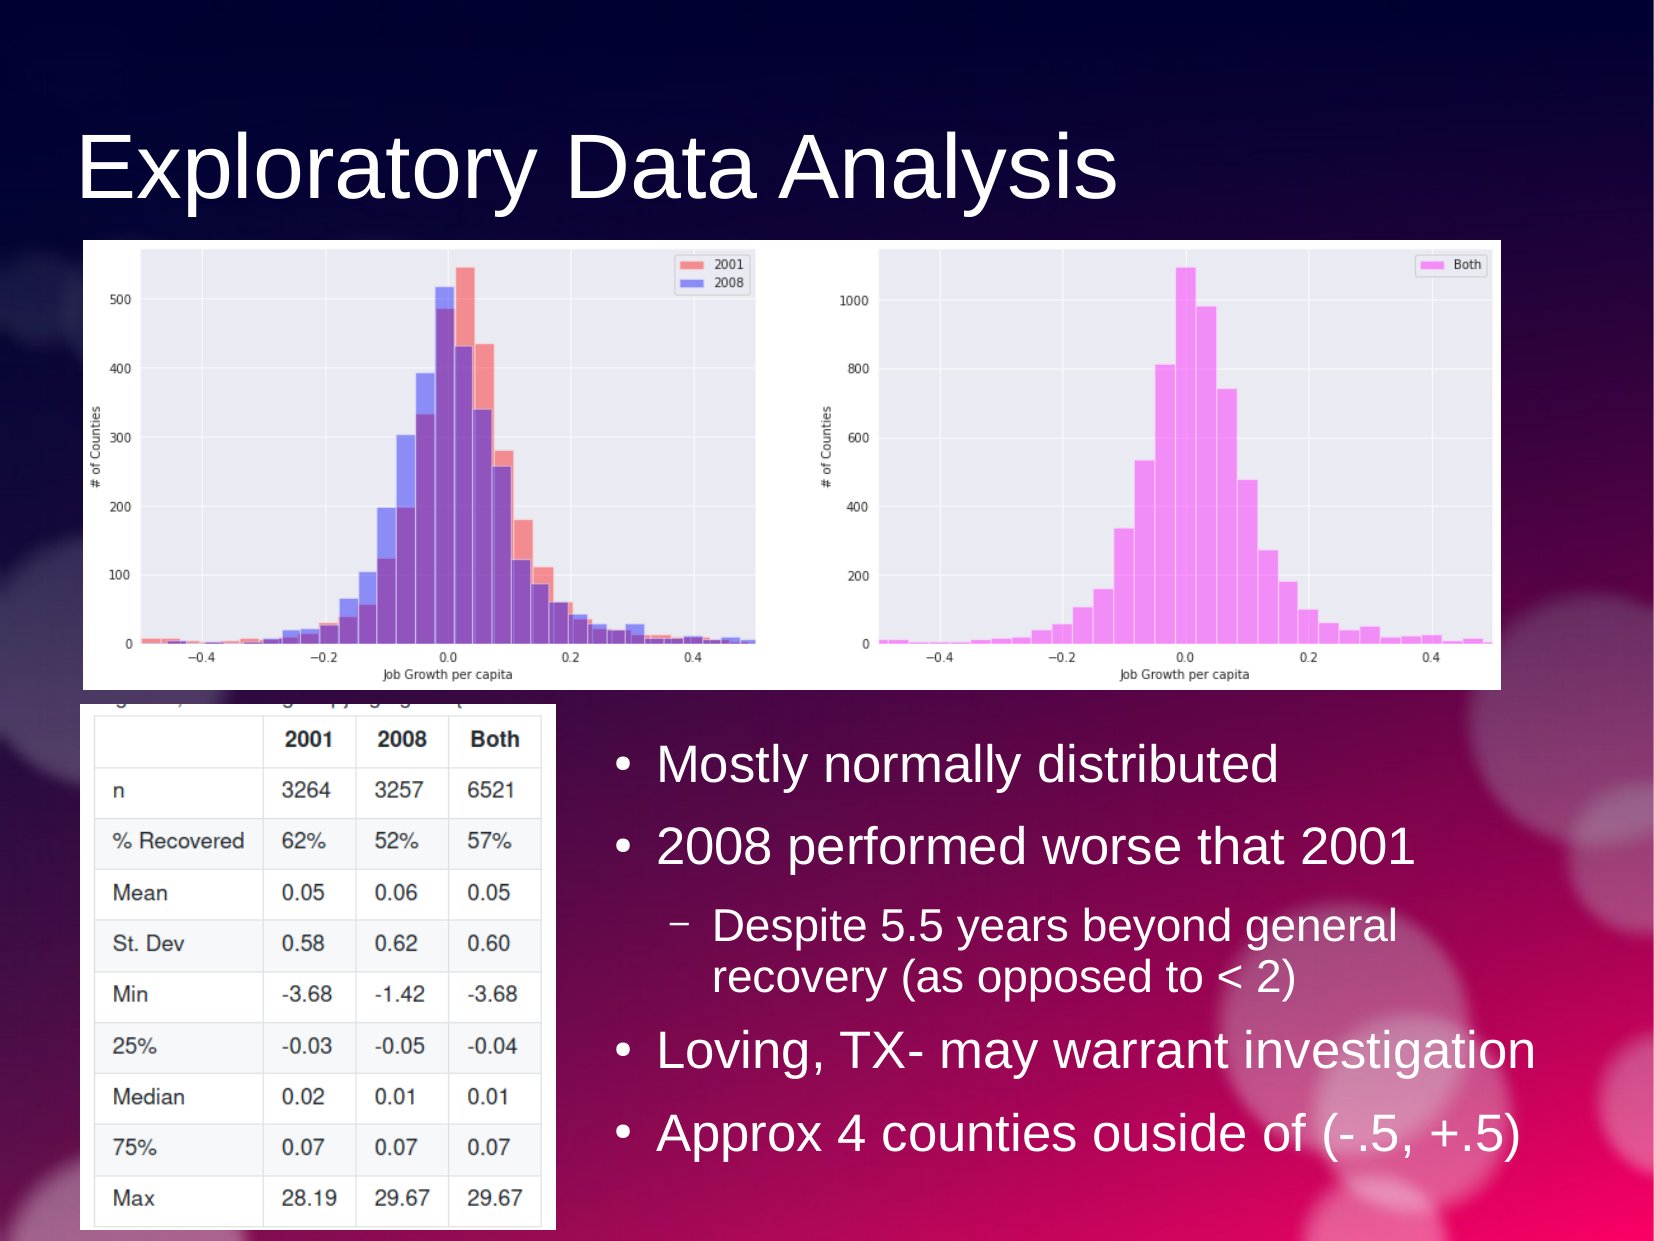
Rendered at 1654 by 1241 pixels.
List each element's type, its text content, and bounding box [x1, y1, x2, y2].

list Mostly normally distributed 2008 performed worse that 2001 Despite 5.5 years beyond general recovery (as opposed to < 2) Loving, TX- may warrant investigation Approx 4 counties ouside of (-.5, +.5) [600, 735, 1561, 1171]
title Exploratory Data Analysis [75, 62, 1564, 271]
picture [0, 0, 1654, 1241]
